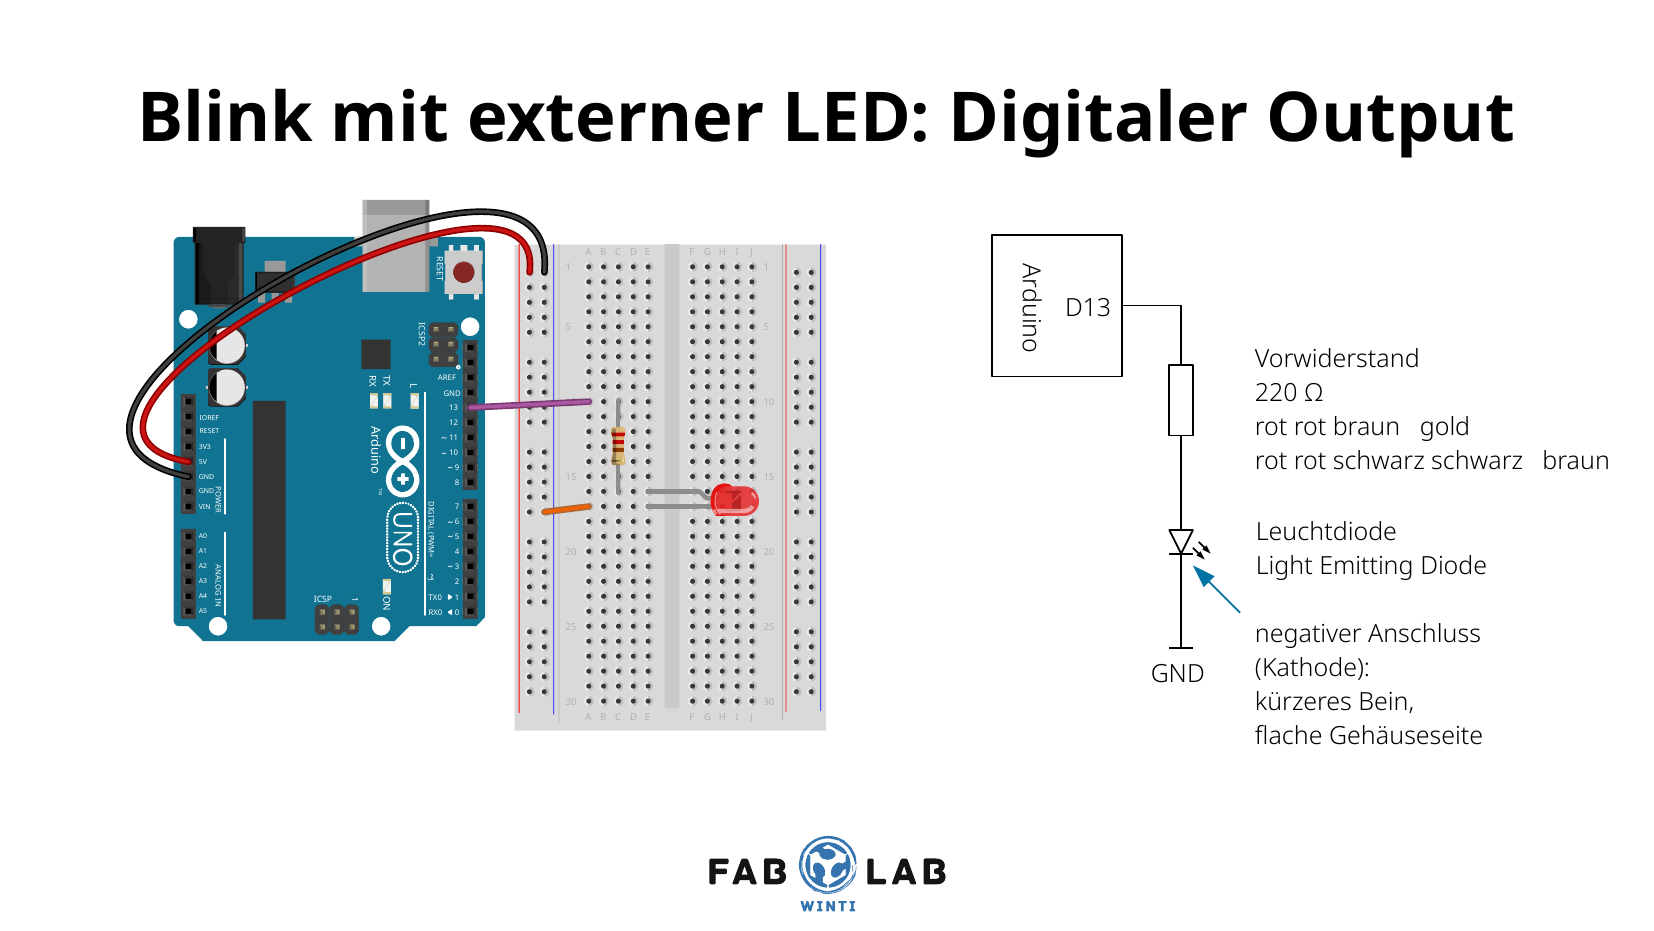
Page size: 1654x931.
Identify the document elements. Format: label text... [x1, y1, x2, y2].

text_box negativer Anschluss (Kathode): kürzeres Bein, flache Gehäuseseite [1240, 608, 1509, 743]
title Blink mit externer LED: Digitaler Output [82, 37, 1571, 193]
text_box D13 [1123, 281, 1128, 327]
picture [118, 198, 827, 732]
text_box GND [1136, 648, 1223, 693]
text_box D13 [1050, 281, 1121, 327]
text_box Arduino [1012, 248, 1058, 365]
text_box Leuchtdiode Light Emitting Diode [1240, 506, 1490, 581]
text_box Vorwiderstand 220 Ω rot rot braun gold rot rot schwarz schwarz braun [1240, 333, 1601, 468]
